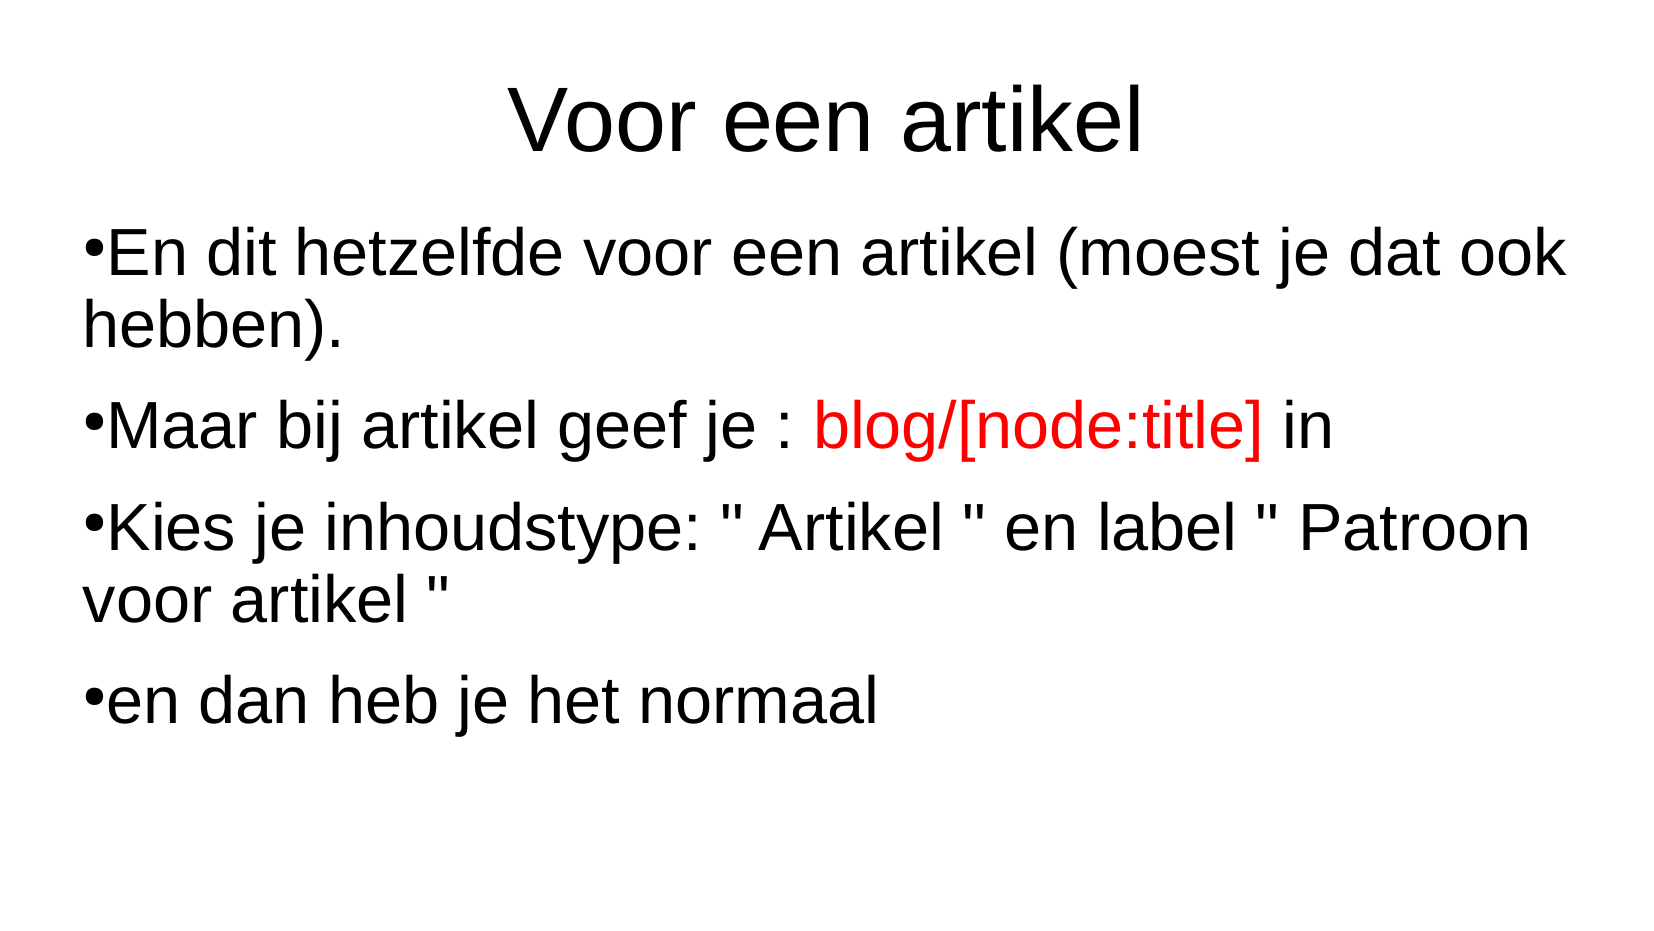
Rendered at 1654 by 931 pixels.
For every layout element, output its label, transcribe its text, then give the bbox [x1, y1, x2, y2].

title Voor een artikel [82, 37, 1571, 193]
list En dit hetzelfde voor een artikel (moest je dat ook hebben). Maar bij artikel geef je : blog/[node:title] in Kies je inhoudstype: " Artikel " en label " Patroon voor artikel " en dan heb je het normaal [82, 217, 1571, 758]
